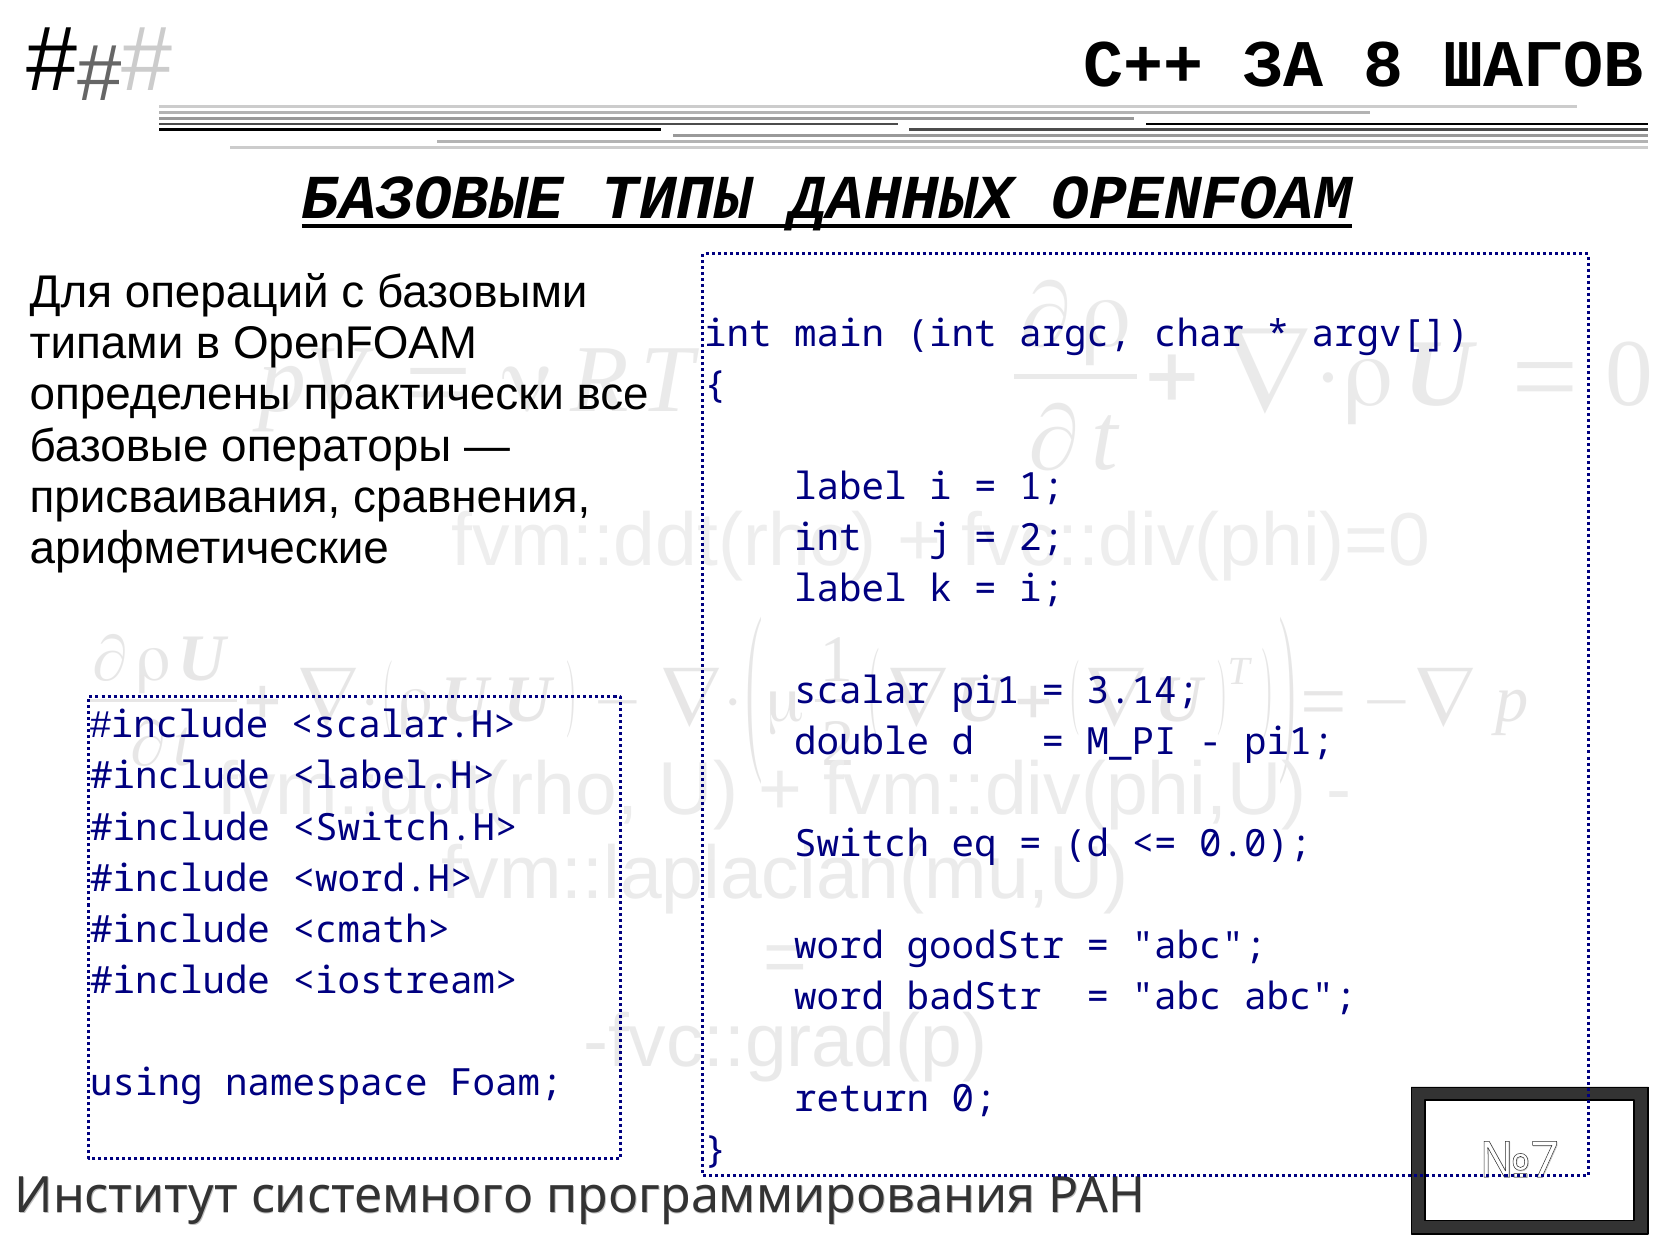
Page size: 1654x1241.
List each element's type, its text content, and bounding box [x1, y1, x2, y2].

list #include <scalar.H> #include <label.H> #include <Switch.H> #include <word.H> #include <cmath> #include <iostream> using namespace Foam; [88, 696, 621, 1087]
list Для операций с базовыми типами в OpenFOAM определены практически все базовые операторы — присваивания, сравнения, арифметические [29, 265, 680, 680]
list int main (int argc, char * argv[]) { label i = 1; int j = 2; label k = i; scalar pi1 = 3.14; double d = M_PI - pi1; Switch eq = (d <= 0.0); word goodStr = "abc"; word badStr = "abc abc"; return 0; } [702, 253, 1589, 1076]
title БАЗОВЫЕ ТИПЫ ДАННЫХ OPENFOAM [0, 147, 1654, 257]
